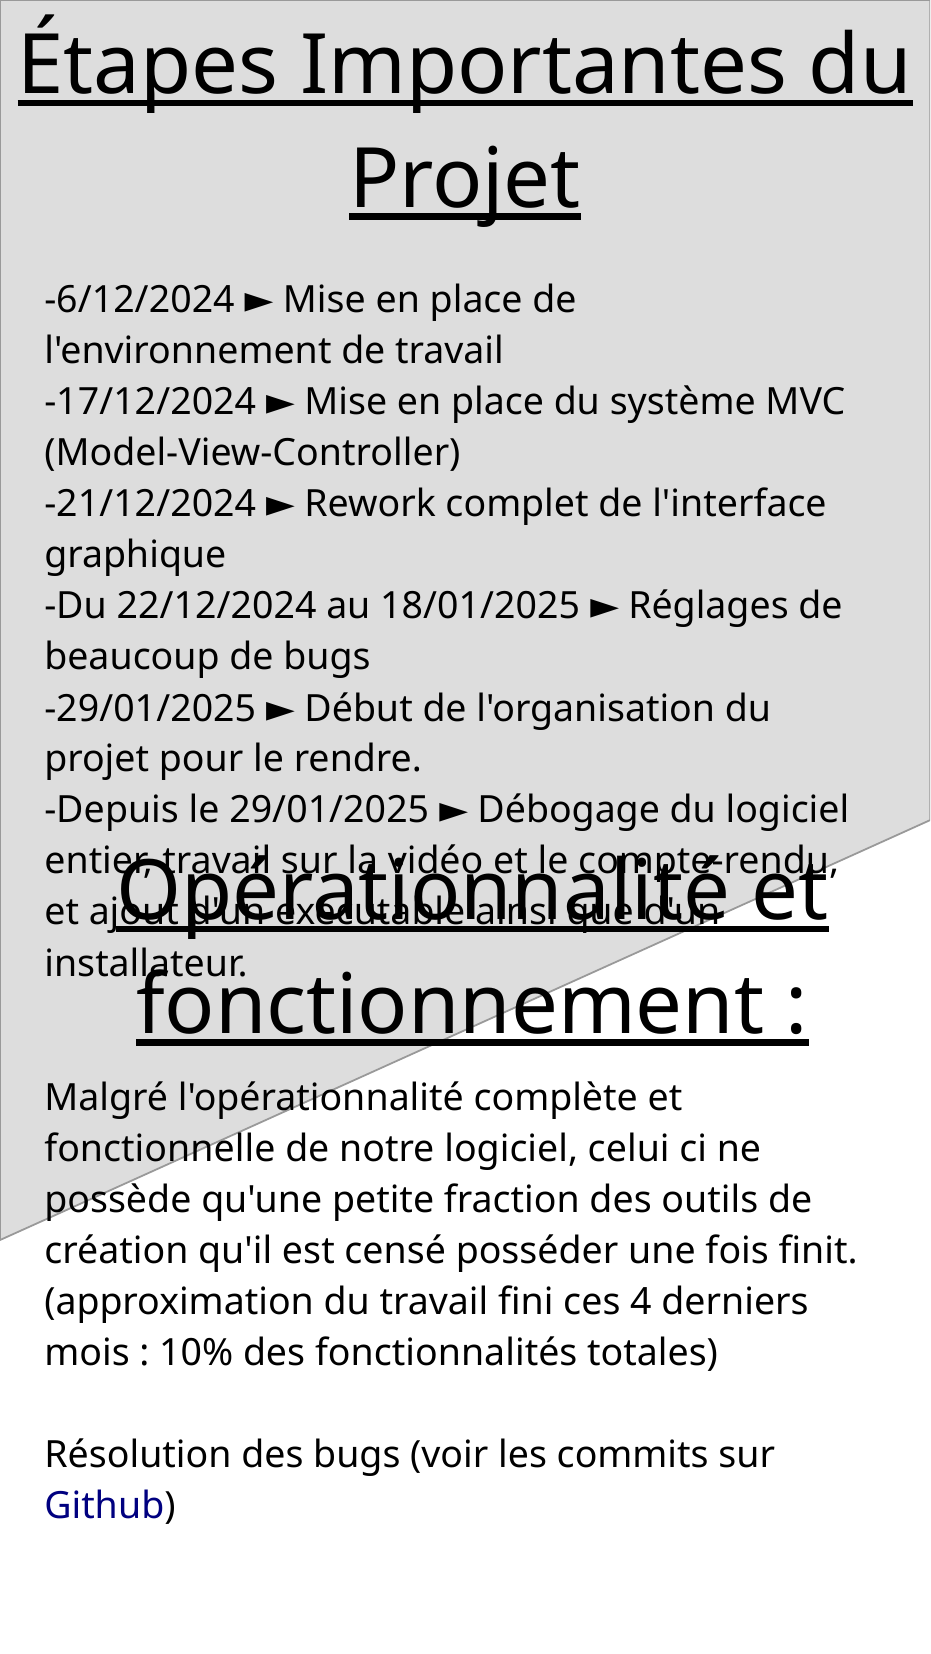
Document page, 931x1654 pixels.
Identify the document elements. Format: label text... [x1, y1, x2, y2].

text_box -6/12/2024 ► Mise en place de l'environnement de travail -17/12/2024 ► Mise en place du système MVC (Model-View-Controller) -21/12/2024 ► Rework complet de l'interface graphique -Du 22/12/2024 au 18/01/2025 ► Réglages de beaucoup de bugs -29/01/2025 ► Début de l'organisation du projet pour le rendre. -Depuis le 29/01/2025 ► Débogage du logiciel entier, travail sur la vidéo et le compte-rendu, et ajout d'un exécutable ainsi que d'un installateur. [29, 265, 886, 768]
text_box Malgré l'opérationnalité complète et fonctionnelle de notre logiciel, celui ci ne possède qu'une petite fraction des outils de création qu'il est censé posséder une fois finit. (approximation du travail fini ces 4 derniers mois : 10% des fonctionnalités totales) Résolution des bugs (voir les commits sur Github) [29, 1062, 886, 1424]
title Étapes Importantes du Projet [0, 29, 931, 207]
text_box Opérationnalité et fonctionnement : [29, 823, 916, 1005]
